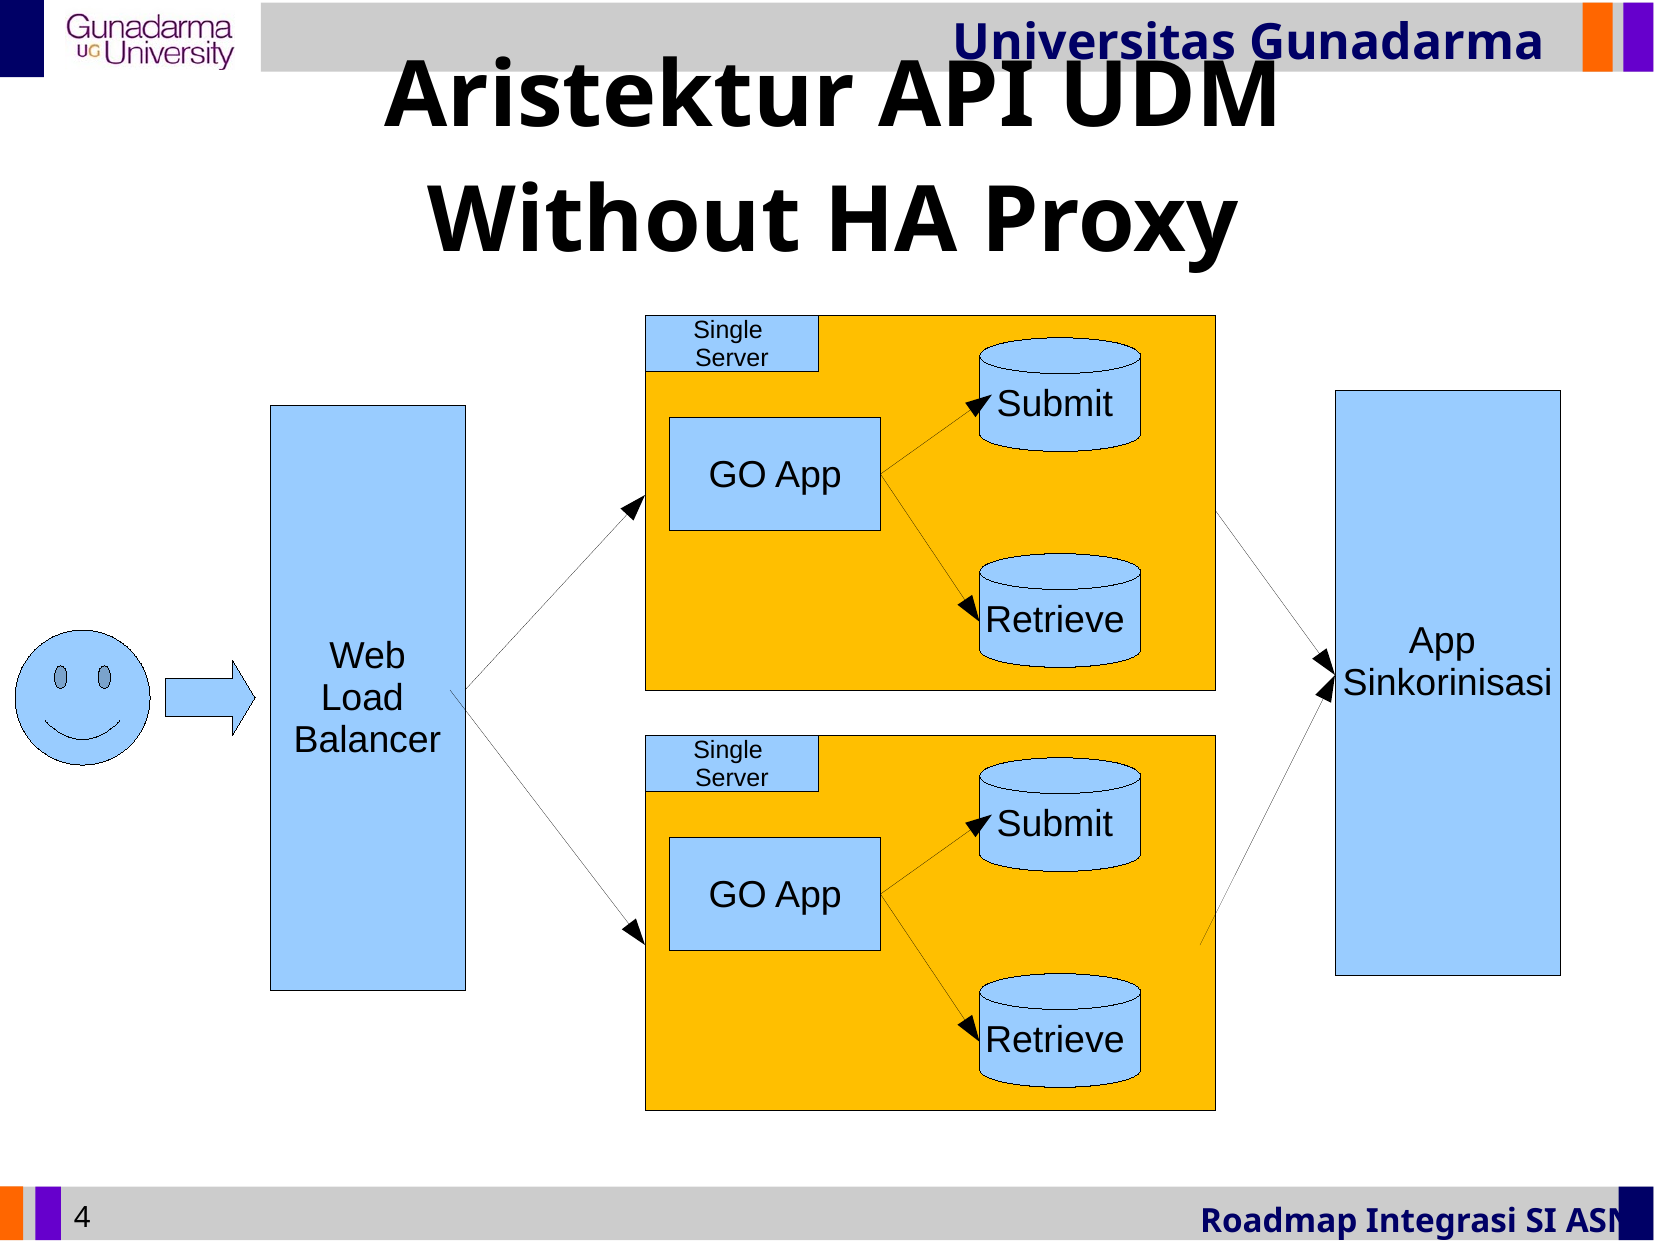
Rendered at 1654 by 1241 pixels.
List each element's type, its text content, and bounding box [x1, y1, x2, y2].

picture [65, 0, 235, 70]
text_box [645, 315, 1216, 691]
text_box Submit [979, 337, 1141, 452]
text_box Retrieve [979, 973, 1141, 1088]
text_box Submit [979, 757, 1141, 872]
text_box Single Server [645, 315, 819, 372]
text_box Single Server [645, 735, 819, 792]
text_box App Sinkorinisasi [1335, 390, 1561, 976]
text_box Retrieve [979, 553, 1141, 668]
text_box Web Load Balancer [270, 405, 466, 991]
text_box [645, 735, 1216, 1111]
text_box [165, 660, 256, 736]
text_box GO App [669, 417, 881, 531]
title Aristektur API UDM Without HA Proxy [77, 50, 1591, 256]
text_box [15, 630, 151, 766]
text_box GO App [669, 837, 881, 951]
